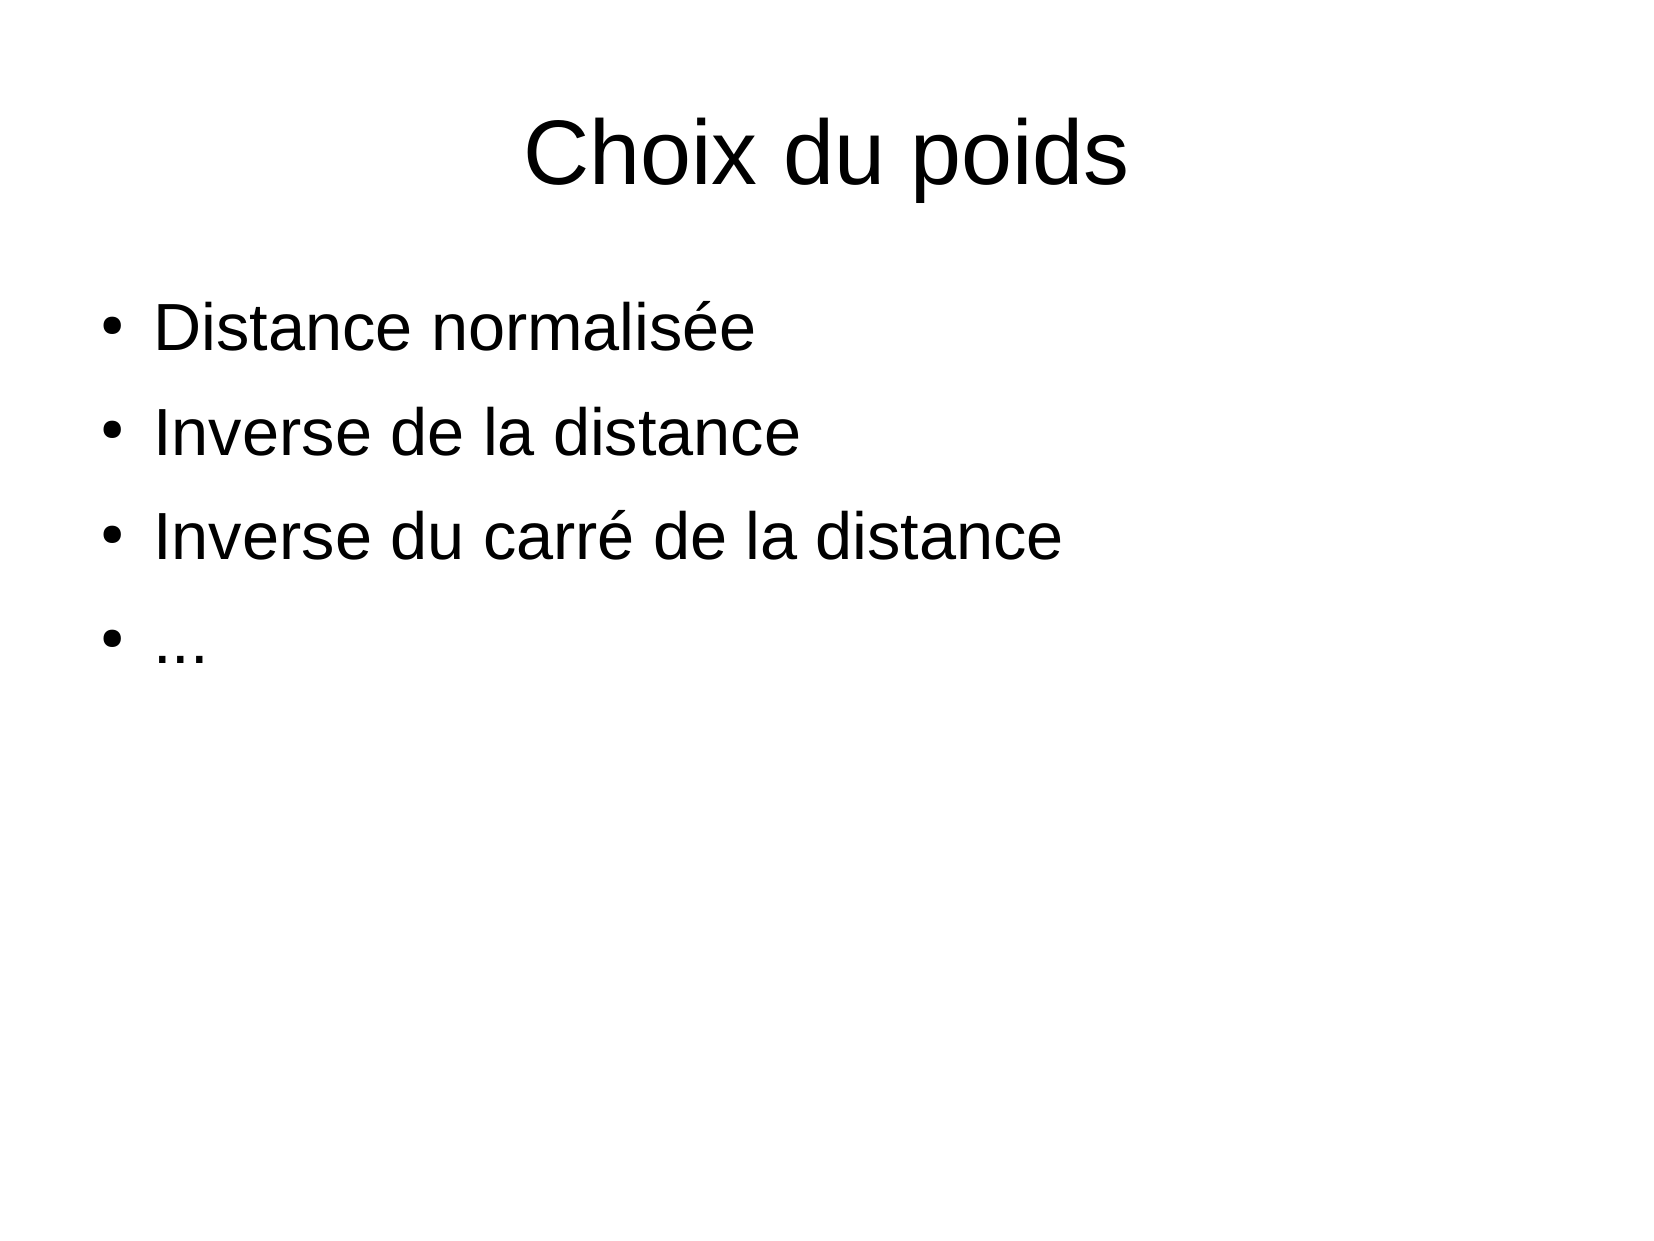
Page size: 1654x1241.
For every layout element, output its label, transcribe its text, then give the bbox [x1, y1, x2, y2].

list Distance normalisée Inverse de la distance Inverse du carré de la distance ... [82, 290, 1571, 1010]
title Choix du poids [82, 49, 1571, 257]
